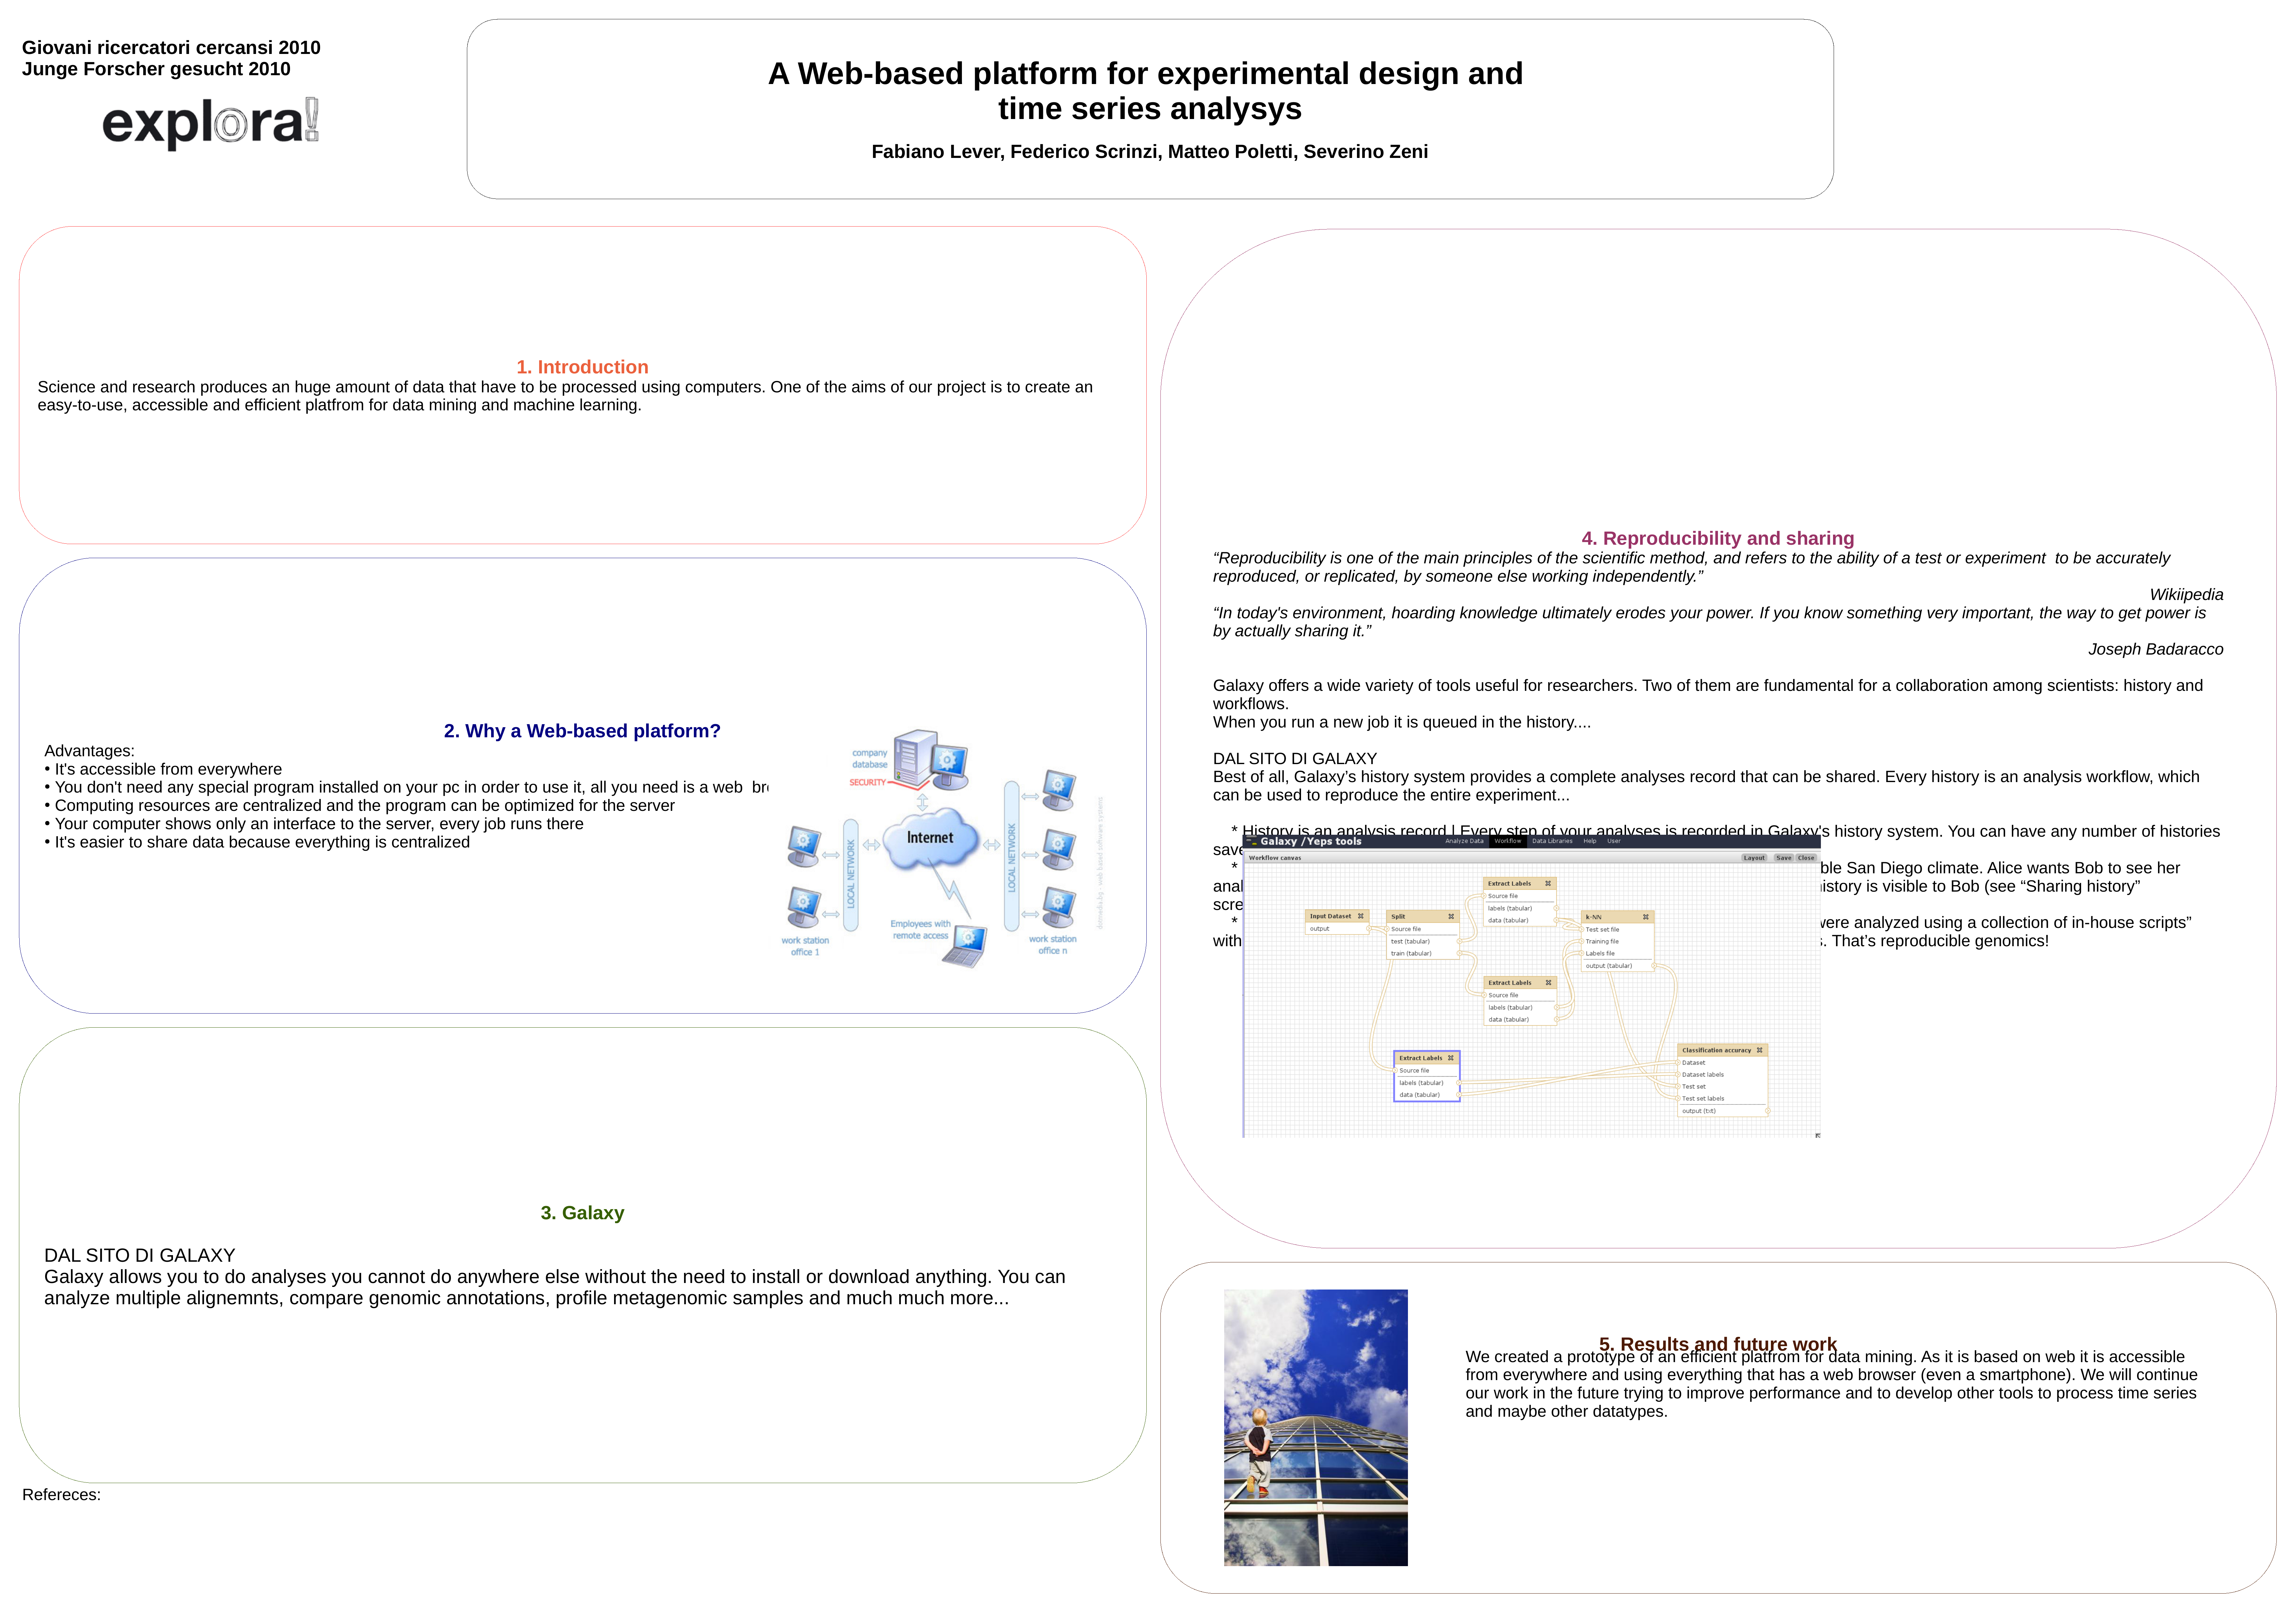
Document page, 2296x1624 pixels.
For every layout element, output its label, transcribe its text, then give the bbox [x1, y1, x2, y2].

picture [102, 96, 338, 156]
text_box A Web-based platform for experimental design and time series analysys Fabiano Lever, Federico Scrinzi, Matteo Poletti, Severino Zeni [467, 19, 1834, 199]
text_box 3. Galaxy DAL SITO DI GALAXY Galaxy allows you to do analyses you cannot do anywhere else without the need to install or download anything. You can analyze multiple alignemnts, compare genomic annotations, profile metagenomic samples and much much more... [19, 1027, 1147, 1483]
text_box 4. Reproducibility and sharing “Reproducibility is one of the main principles of the scientific method, and refers to the ability of a test or experiment to be accurately reproduced, or replicated, by someone else working independently.” Wikiipedia “In today's environment, hoarding knowledge ultimately erodes your power. If you know something very important, the way to get power is by actually sharing it.” Joseph Badaracco Galaxy offers a wide variety of tools useful for researchers. Two of them are fundamental for a collaboration among scientists: history and workflows. When you run a new job it is queued in the history.... DAL SITO DI GALAXY Best of all, Galaxy’s history system provides a complete analyses record that can be shared. Every history is an analysis workflow, which can be used to reproduce the entire experiment... * History is an analysis record | Every step of your analyses is recorded in Galaxy's history system. You can have any number of histories saved. This way you can go back to your analyses anytime. * Share your analyses | Alice works at Penn State, while Bob suffers from the terrible San Diego climate. Alice wants Bob to see her analyses. Alice clicks the “share” link and enters Bob’s e-mail address. Now Alice’s history is visible to Bob (see “Sharing history” screencast). * Now your results are reproducible! | When publishing results, replace “the data were analyzed using a collection of in-house scripts” with a URL pointing to Galaxy’s history. Your reviewers will have no further questions. That’s reproducible genomics! [1160, 229, 2277, 1248]
text_box 5. Results and future work [1160, 1262, 2277, 1594]
picture [1242, 835, 1821, 1138]
text_box 1. Introduction Science and research produces an huge amount of data that have to be processed using computers. One of the aims of our project is to create an easy-to-use, accessible and efficient platfrom for data mining and machine learning. [19, 226, 1147, 544]
text_box 2. Why a Web-based platform? Advantages: It's accessible from everywhere You don't need any special program installed on your pc in order to use it, all you need is a web browser. Computing resources are centralized and the program can be optimized for the server Your computer shows only an interface to the server, every job runs there It's easier to share data because everything is centralized [19, 558, 1147, 1014]
text_box Giovani ricercatori cercansi 2010 Junge Forscher gesucht 2010 [19, 34, 459, 102]
text_box Refereces: [19, 1483, 1174, 1597]
text_box We created a prototype of an efficient platfrom for data mining. As it is based on web it is accessible from everywhere and using everything that has a web browser (even a smartphone). We will continue our work in the future trying to improve performance and to develop other tools to process time series and maybe other datatypes. [1463, 1345, 2205, 1522]
picture [768, 726, 1105, 972]
picture [1224, 1290, 1408, 1566]
